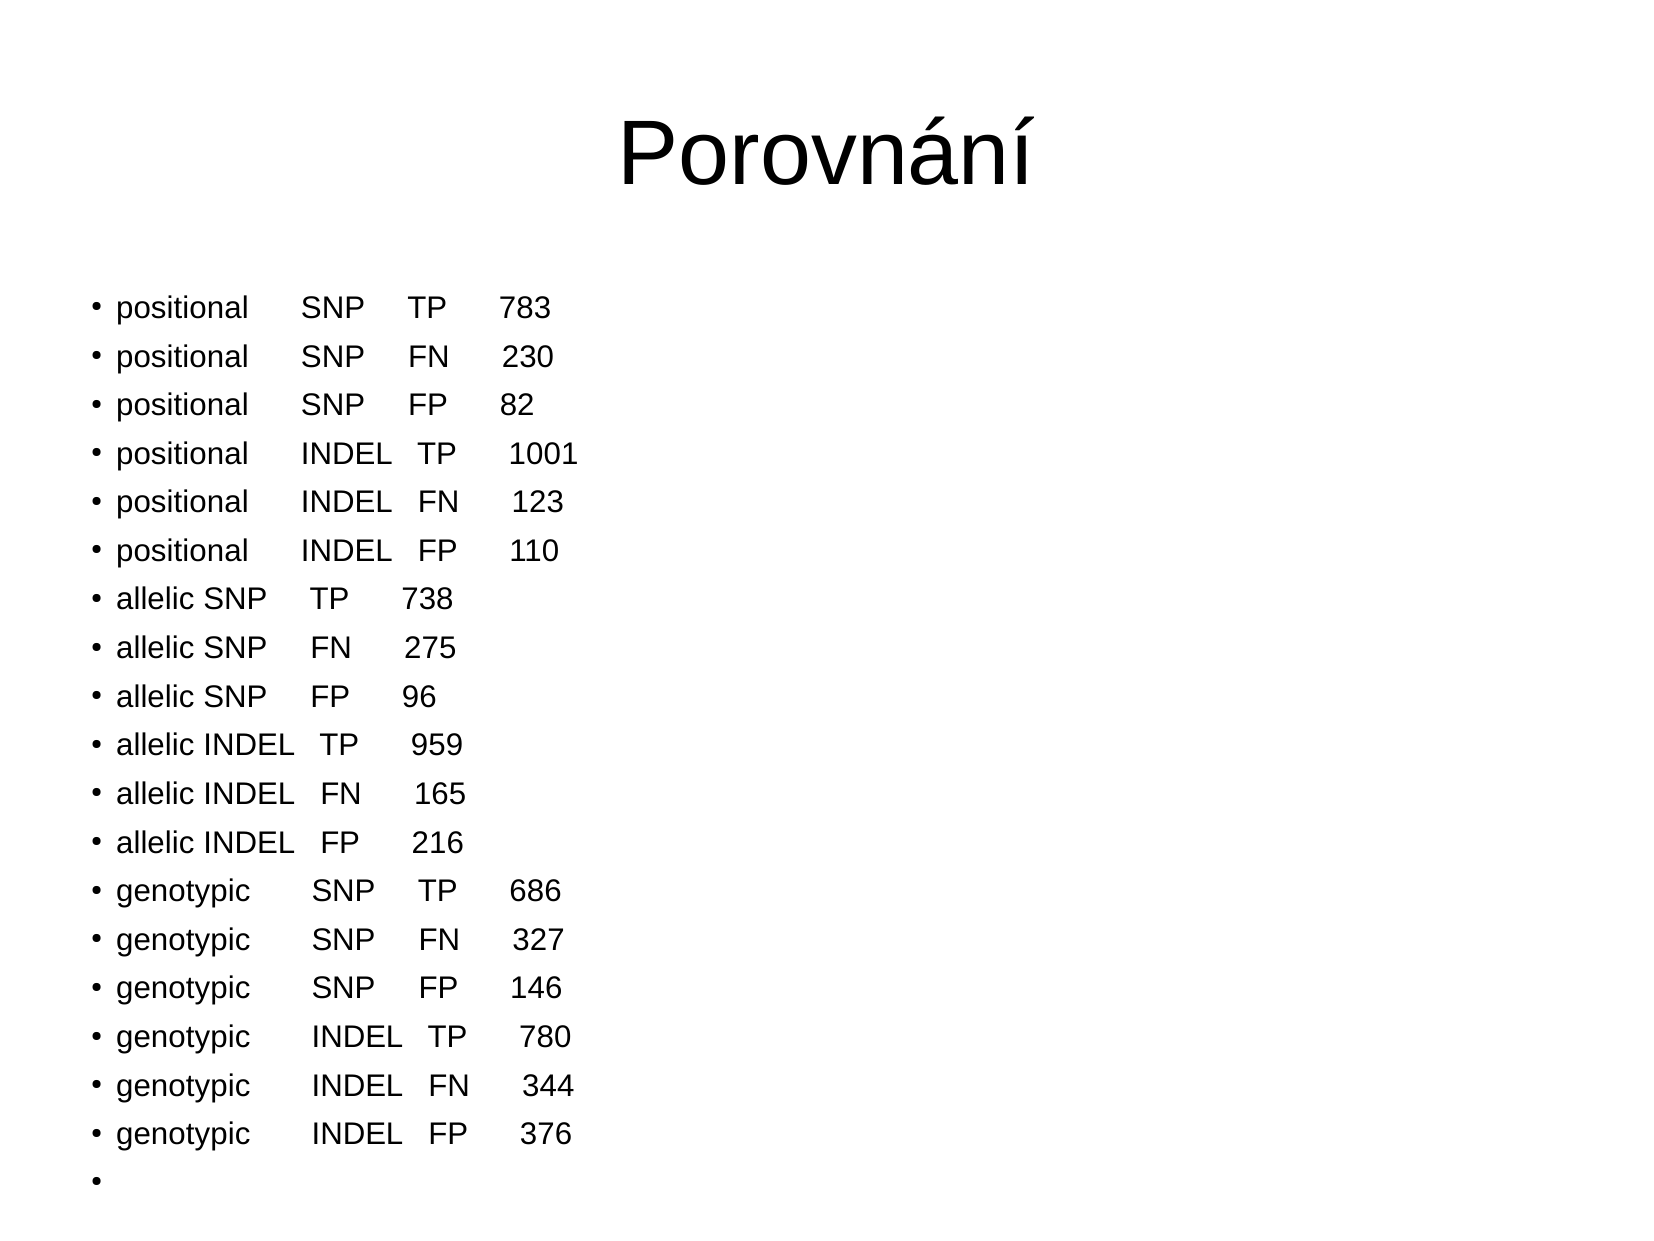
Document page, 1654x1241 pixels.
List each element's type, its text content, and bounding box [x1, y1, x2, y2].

title Porovnání [82, 49, 1571, 257]
list positional SNP TP 783 positional SNP FN 230 positional SNP FP 82 positional INDEL TP 1001 positional INDEL FN 123 positional INDEL FP 110 allelic SNP TP 738 allelic SNP FN 275 allelic SNP FP 96 allelic INDEL TP 959 allelic INDEL FN 165 allelic INDEL FP 216 genotypic SNP TP 686 genotypic SNP FN 327 genotypic SNP FP 146 genotypic INDEL TP 780 genotypic INDEL FN 344 genotypic INDEL FP 376 [82, 290, 1571, 1170]
